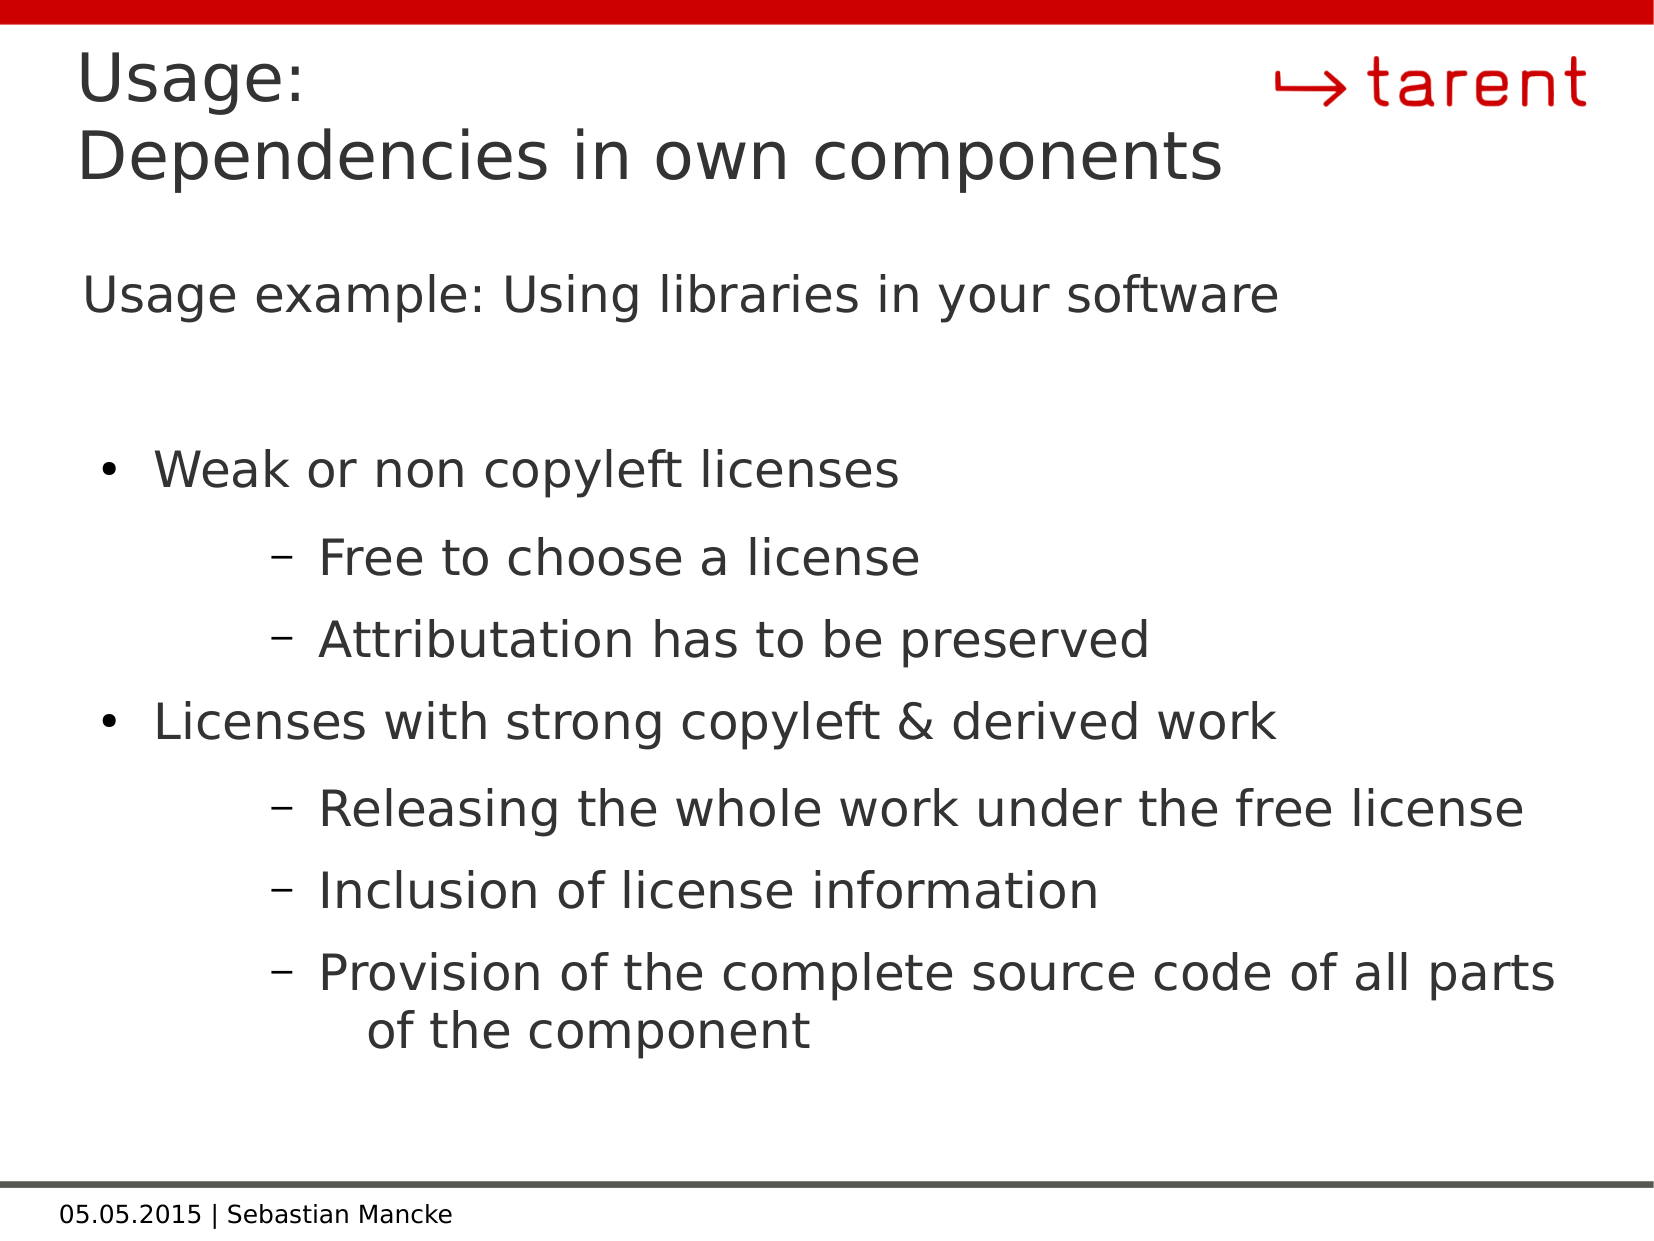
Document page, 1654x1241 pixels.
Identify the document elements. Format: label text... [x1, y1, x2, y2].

picture [1565, 51, 1612, 120]
list Usage example: Using libraries in your software Weak or non copyleft licenses Free to choose a license Attributation has to be preserved Licenses with strong copyleft & derived work Releasing the whole work under the free license Inclusion of license information Provision of the complete source code of all parts of the component [82, 265, 1571, 1152]
picture [0, 1181, 1654, 1188]
picture [0, 0, 1654, 26]
title Usage: Dependencies in own components [76, 39, 1565, 195]
